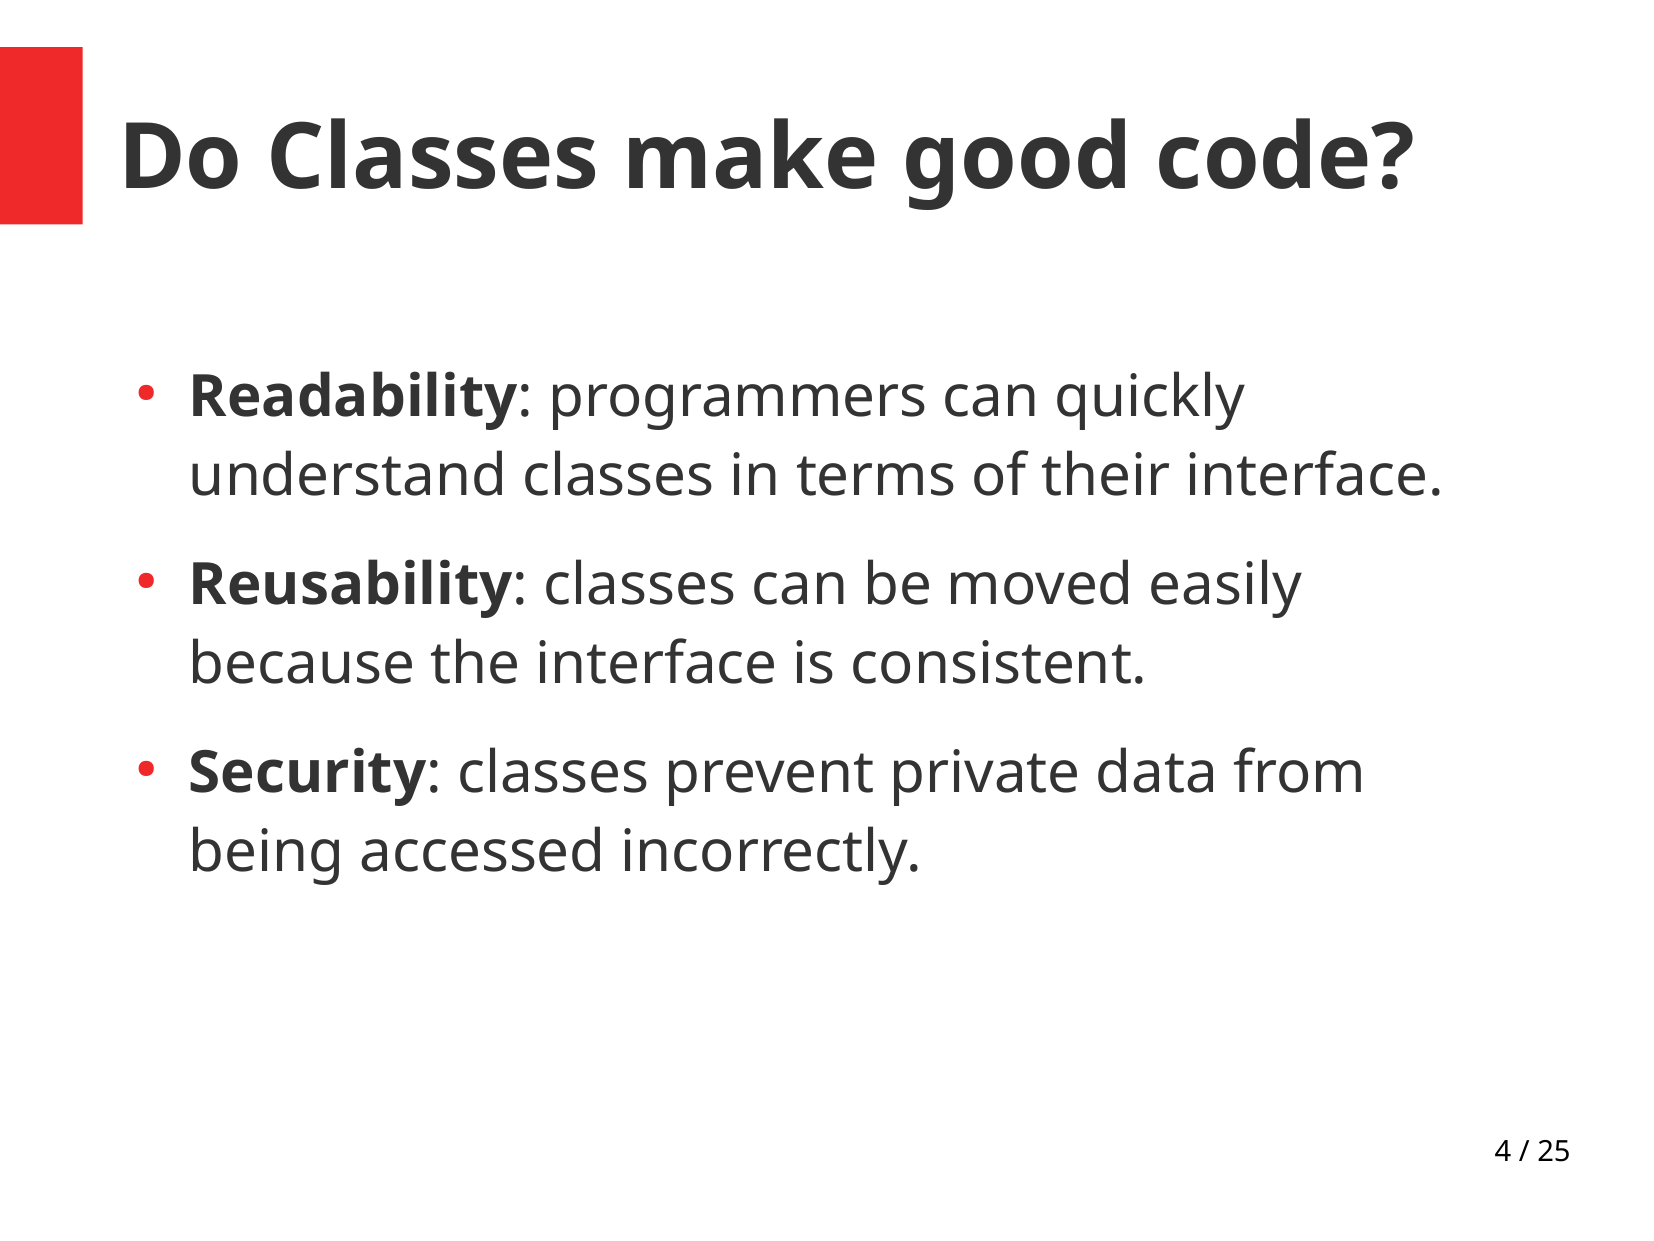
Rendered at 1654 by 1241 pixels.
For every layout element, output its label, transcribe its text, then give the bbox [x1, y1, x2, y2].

list Readability: programmers can quickly understand classes in terms of their interface. Reusability: classes can be moved easily because the interface is consistent. Security: classes prevent private data from being accessed incorrectly. [118, 354, 1536, 1074]
title Do Classes make good code? [118, 45, 1571, 260]
